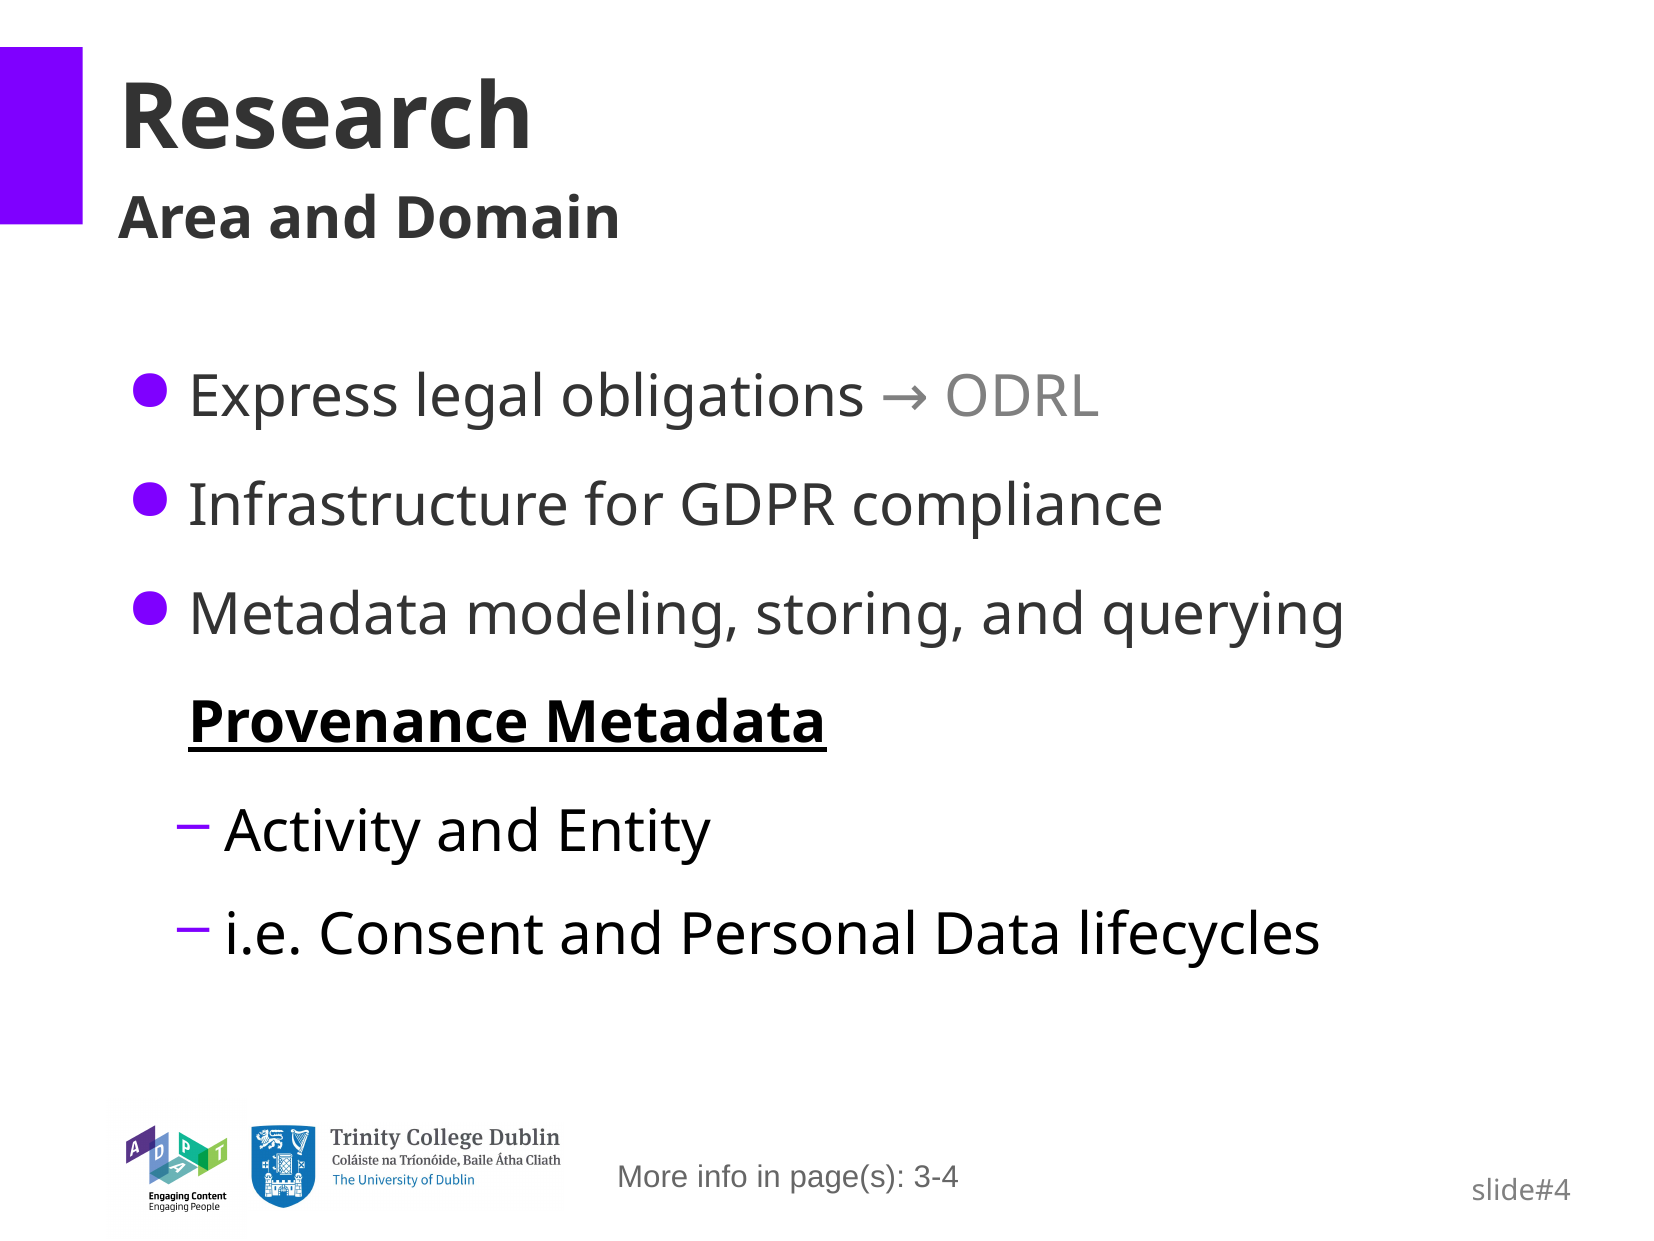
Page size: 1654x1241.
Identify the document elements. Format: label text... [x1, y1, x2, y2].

picture [248, 1122, 564, 1211]
picture [106, 1098, 247, 1239]
text_box More info in page(s): 3-4 [602, 1151, 1418, 1202]
list Express legal obligations → ODRL Infrastructure for GDPR compliance Metadata modeling, storing, and querying Provenance Metadata Activity and Entity i.e. Consent and Personal Data lifecycles [118, 354, 1536, 1074]
title Research Area and Domain [118, 49, 1571, 257]
